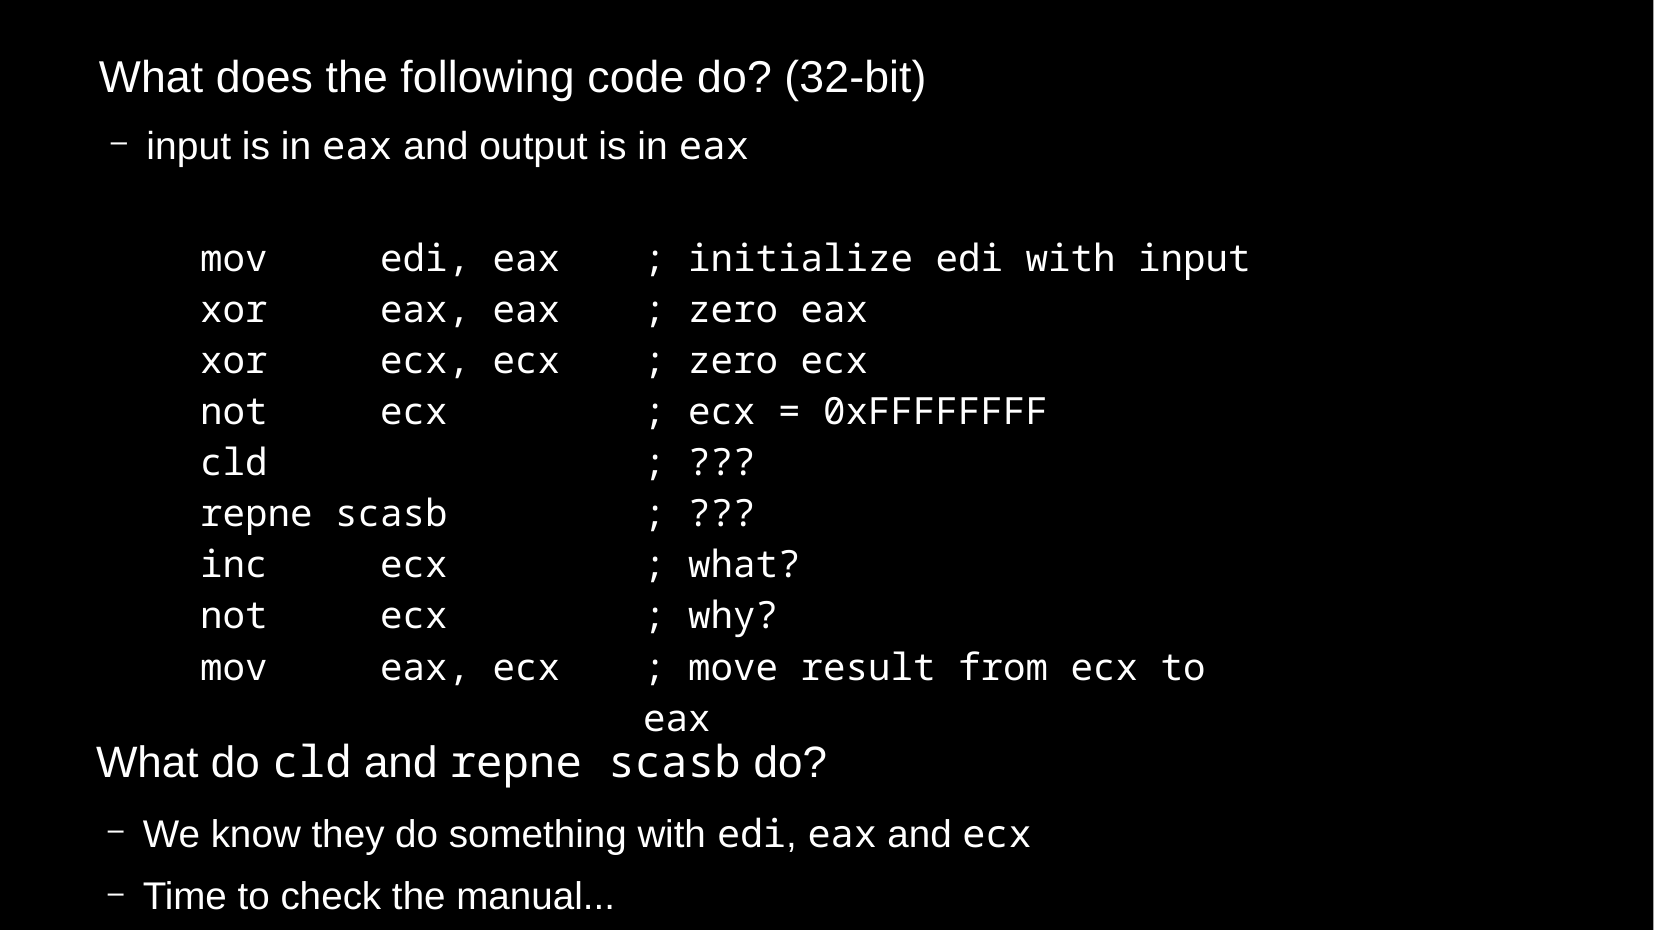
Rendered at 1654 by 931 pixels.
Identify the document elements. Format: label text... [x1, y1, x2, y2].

text_box ; initialize edi with input ; zero eax ; zero ecx ; ecx = 0xFFFFFFFF ; ??? ; ??? ; what? ; why? ; move result from ecx to eax [628, 224, 1299, 652]
list What do cld and repne scasb do? We know they do something with edi, eax and ecx Time to check the manual... [49, 730, 1538, 919]
text_box mov edi, eax xor eax, eax xor ecx, ecx not ecx cld repne scasb inc ecx not ecx mov eax, ecx [185, 224, 628, 615]
list What does the following code do? (32-bit) input is in eax and output is in eax [51, 52, 1540, 173]
